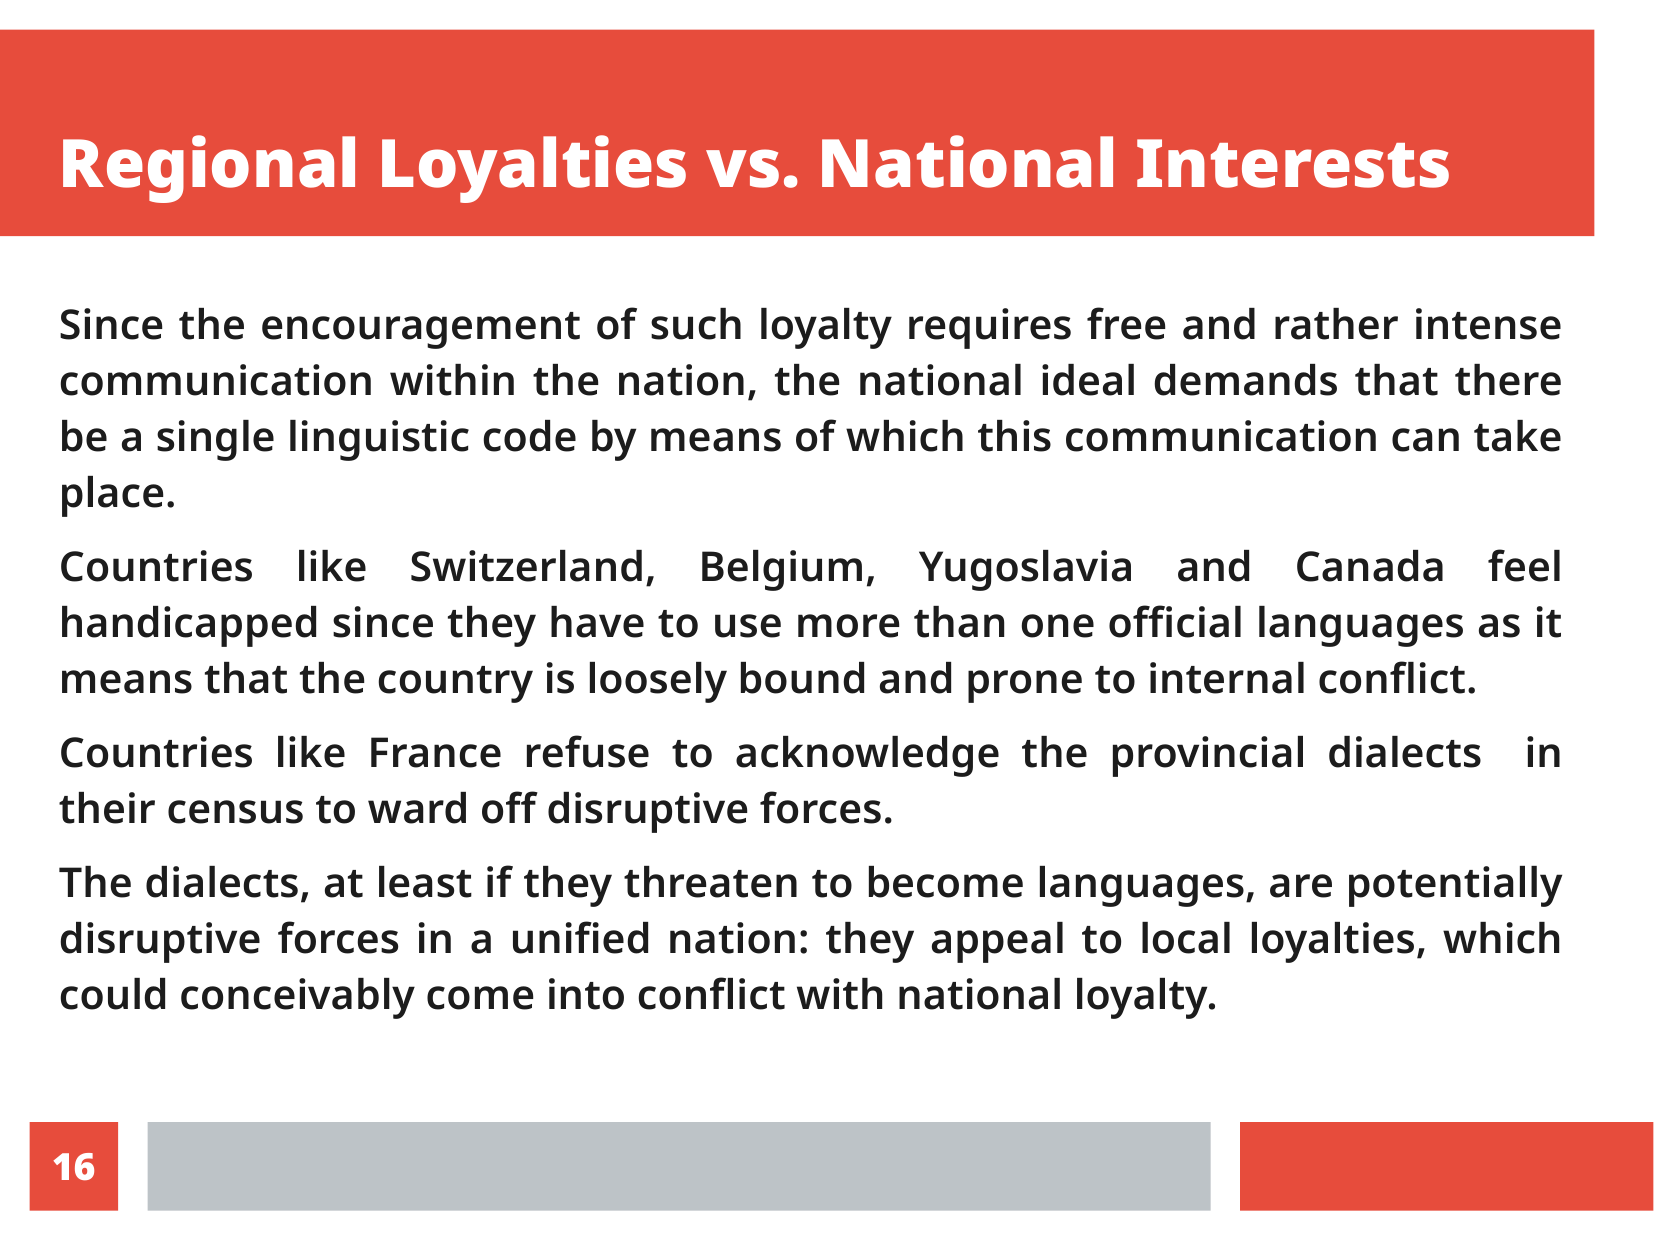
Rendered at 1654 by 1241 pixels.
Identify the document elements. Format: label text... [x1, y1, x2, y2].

list Since the encouragement of such loyalty requires free and rather intense communication within the nation, the national ideal demands that there be a single linguistic code by means of which this communication can take place. Countries like Switzerland, Belgium, Yugoslavia and Canada feel handicapped since they have to use more than one official languages as it means that the country is loosely bound and prone to internal conflict. Countries like France refuse to acknowledge the provincial dialects in their census to ward off disruptive forces. The dialects, at least if they threaten to become languages, are potentially disruptive forces in a unified nation: they appeal to local loyalties, which could conceivably come into conflict with national loyalty. [59, 295, 1565, 1063]
title Regional Loyalties vs. National Interests [59, 59, 1595, 207]
